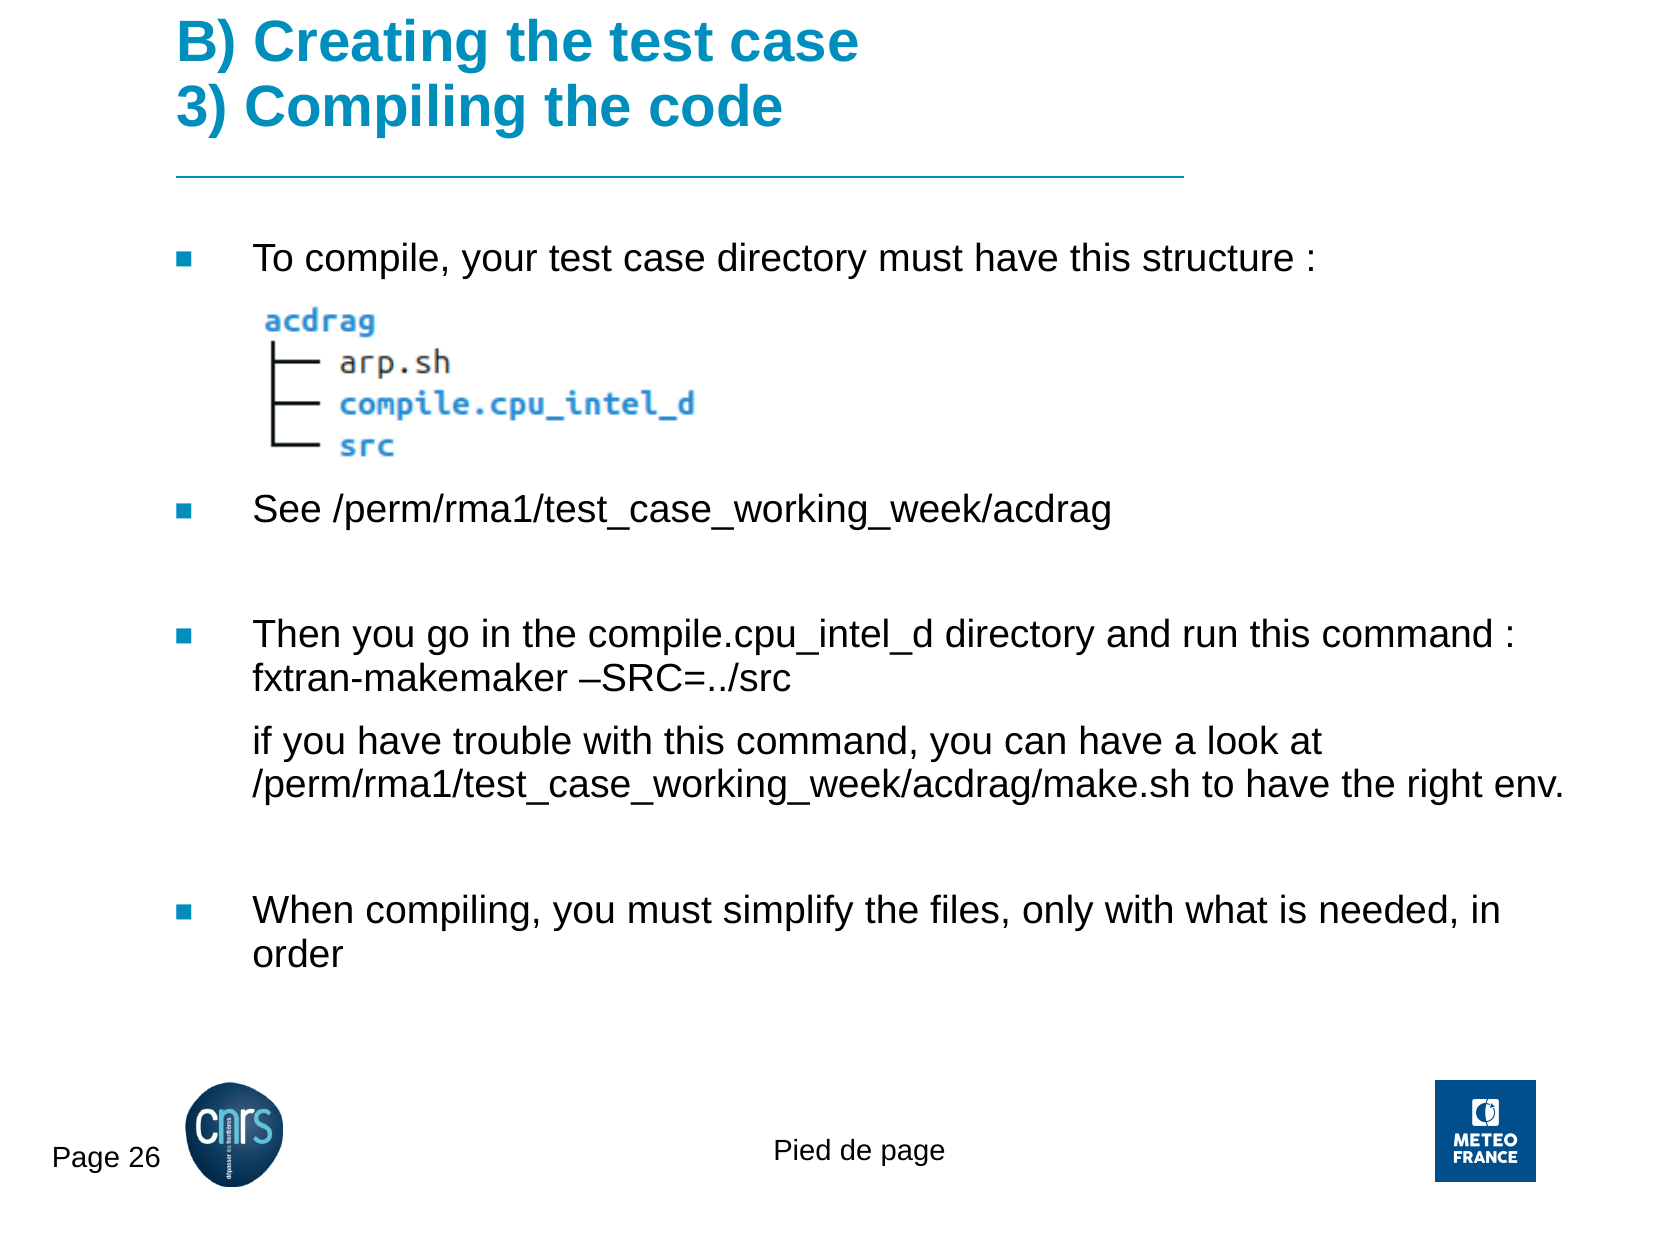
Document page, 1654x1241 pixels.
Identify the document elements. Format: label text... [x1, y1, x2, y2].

picture [249, 296, 721, 468]
picture [185, 1082, 283, 1187]
picture [1435, 1080, 1536, 1182]
list To compile, your test case directory must have this structure : See /perm/rma1/test_case_working_week/acdrag Then you go in the compile.cpu_intel_d directory and run this command : fxtran-makemaker –SRC=../src if you have trouble with this command, you can have a look at /perm/rma1/test_case_working_week/acdrag/make.sh to have the right env. When compiling, you must simplify the files, only with what is needed, in order [157, 235, 1571, 1010]
title B) Creating the test case 3) Compiling the code [176, 8, 1609, 139]
